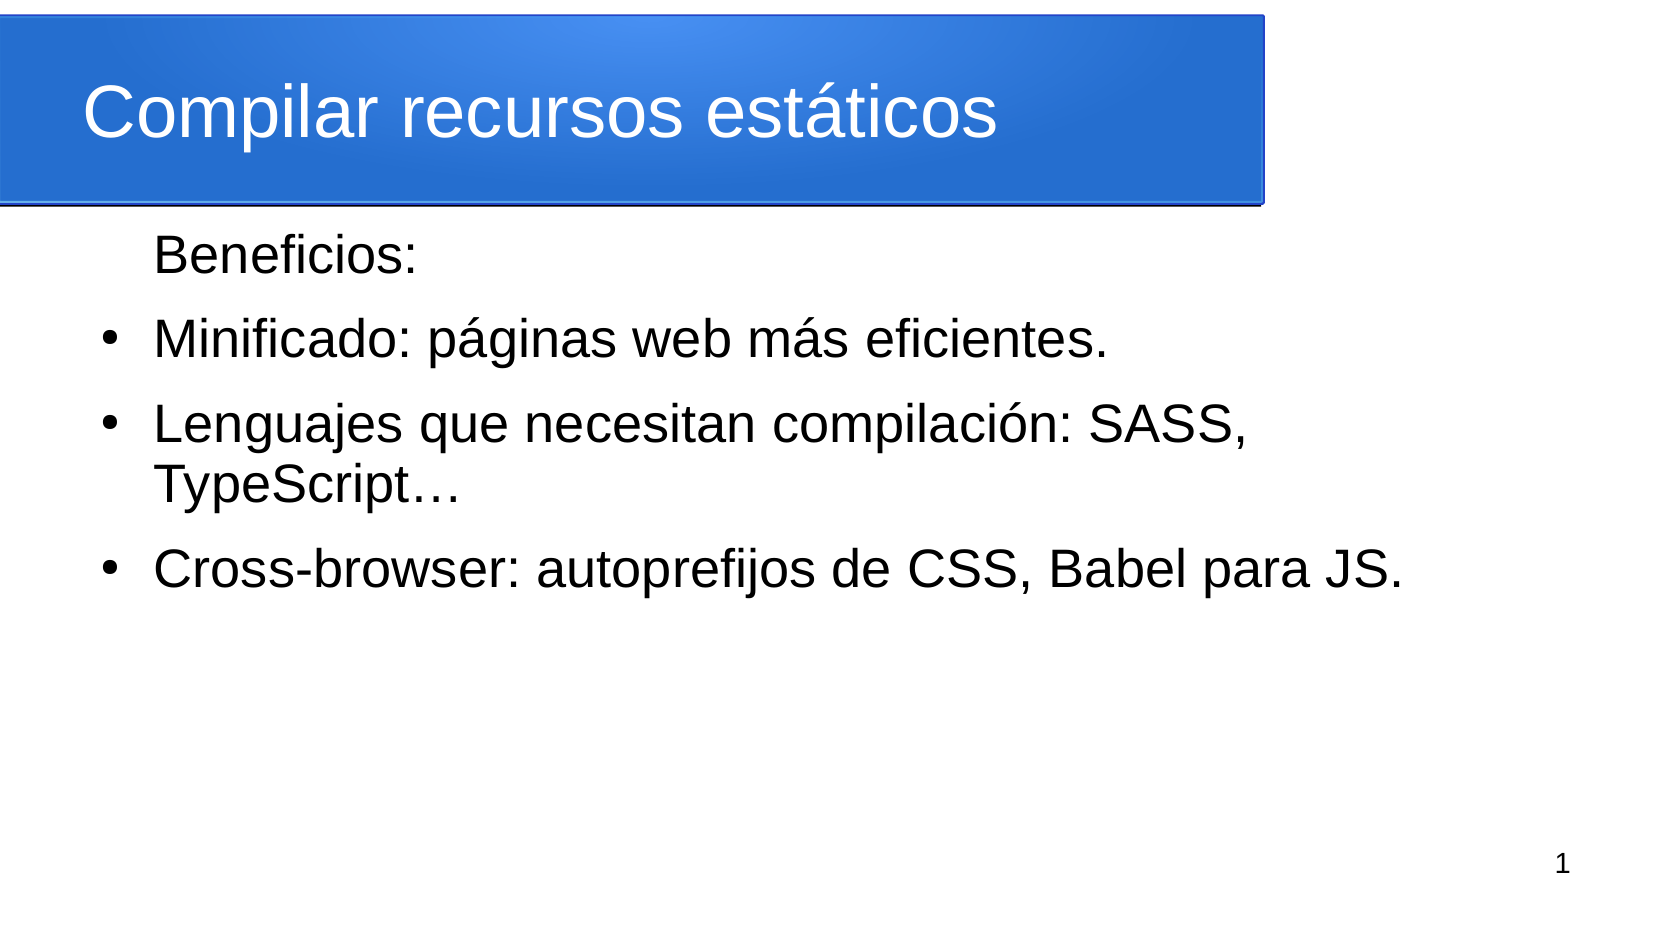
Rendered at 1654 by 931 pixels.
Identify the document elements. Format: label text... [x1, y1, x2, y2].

title Compilar recursos estáticos [82, 35, 1235, 189]
list Beneficios: Minificado: páginas web más eficientes. Lenguajes que necesitan compilación: SASS, TypeScript… Cross-browser: autoprefijos de CSS, Babel para JS. [82, 224, 1571, 764]
